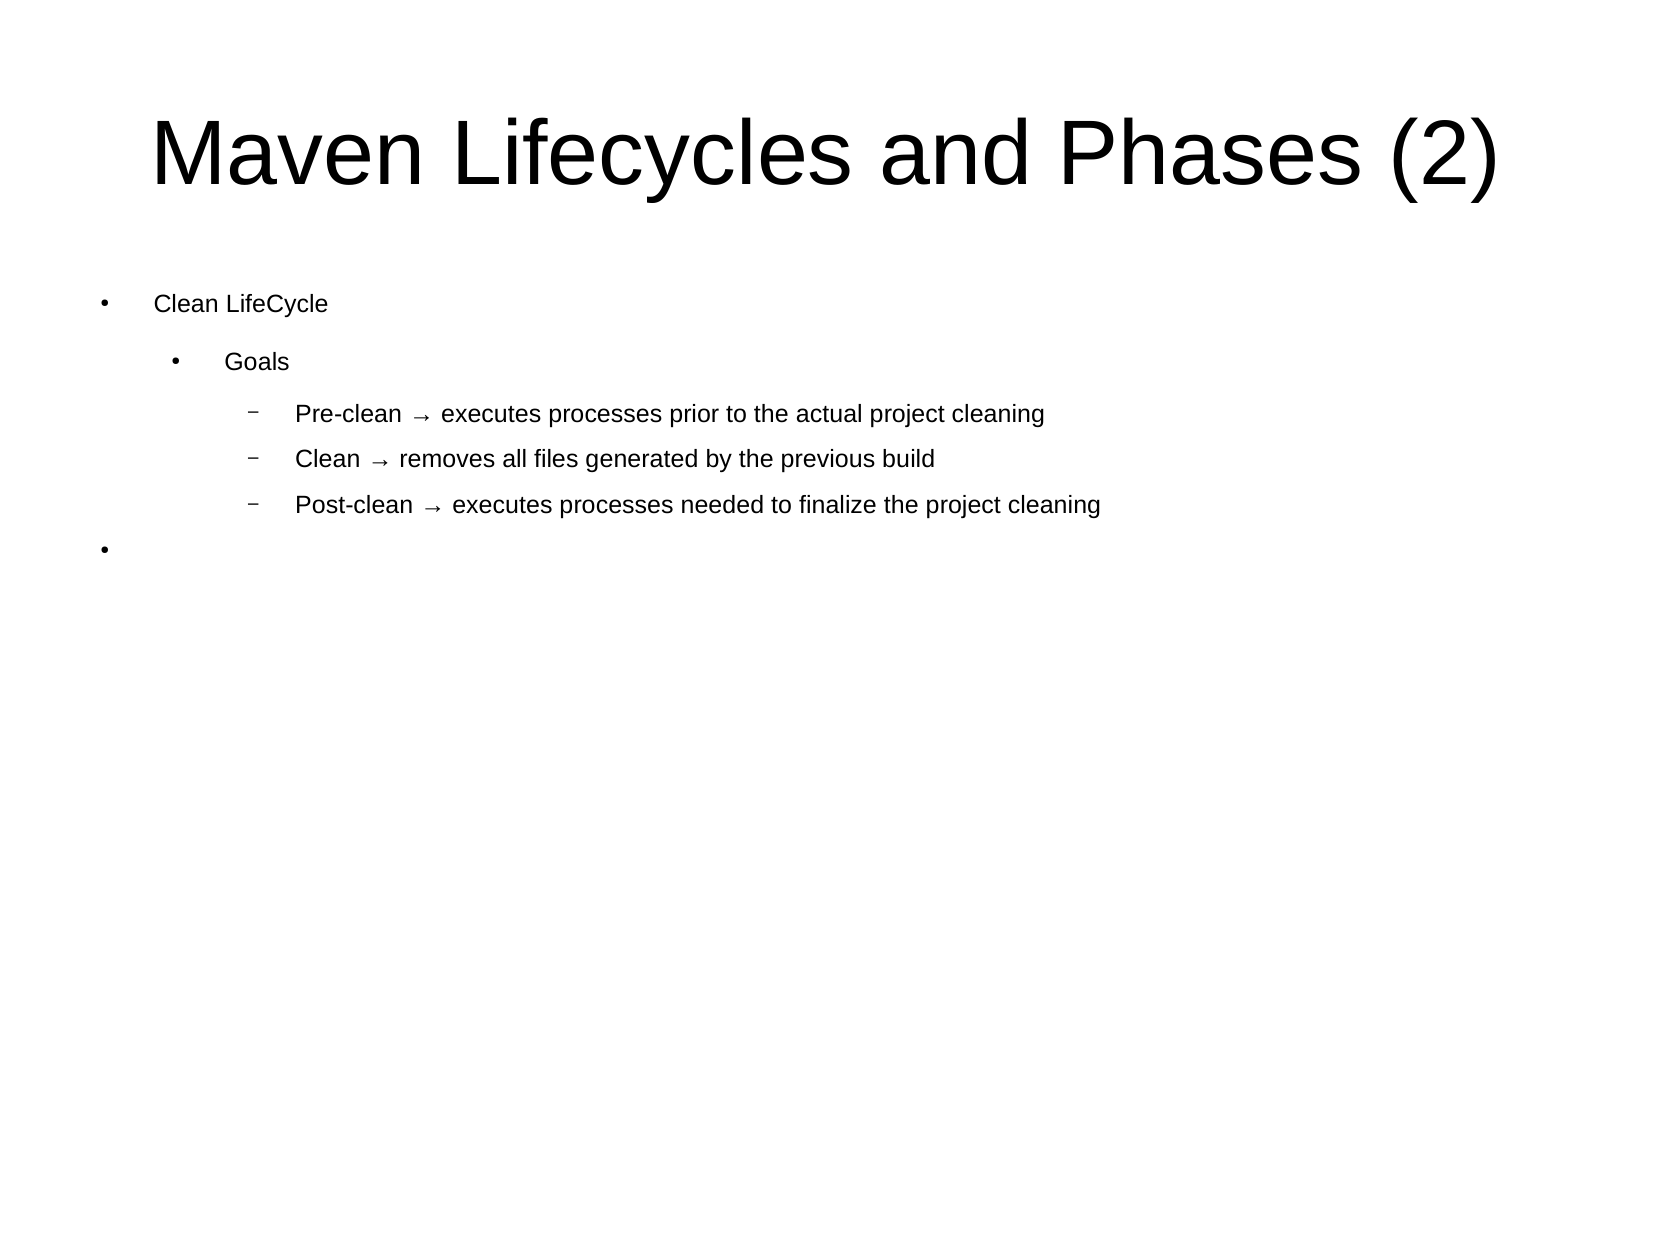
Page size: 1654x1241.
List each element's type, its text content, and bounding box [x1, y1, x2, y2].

list Clean LifeCycle Goals Pre-clean → executes processes prior to the actual project cleaning Clean → removes all files generated by the previous build Post-clean → executes processes needed to finalize the project cleaning [82, 290, 1571, 1109]
title Maven Lifecycles and Phases (2) [82, 49, 1571, 257]
